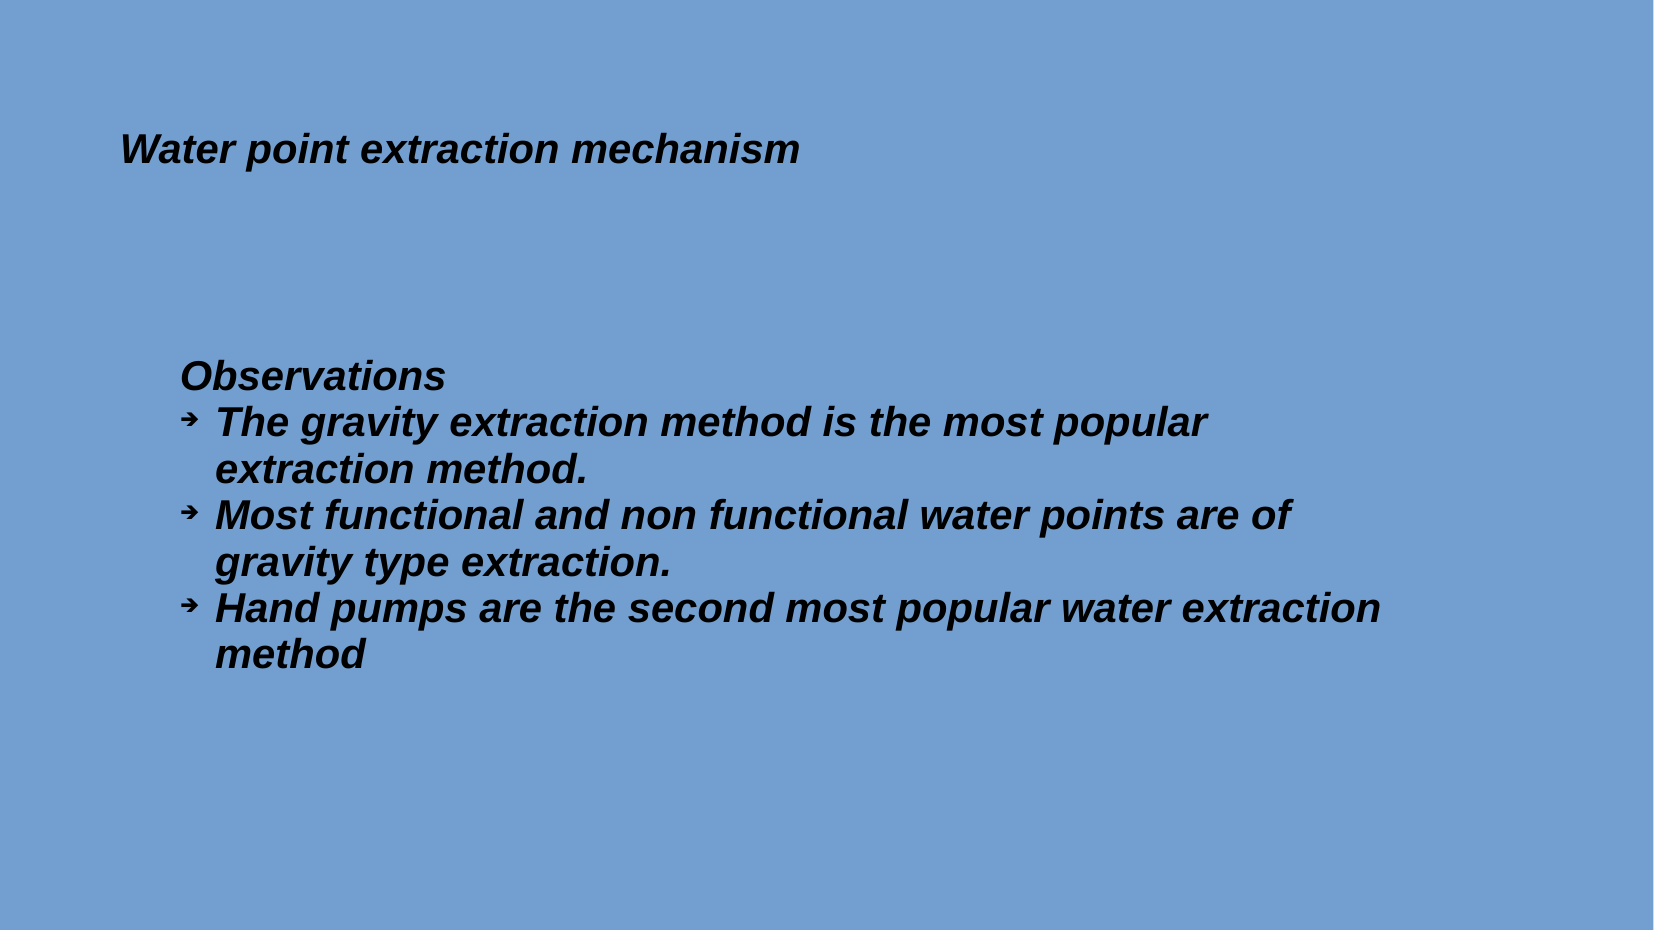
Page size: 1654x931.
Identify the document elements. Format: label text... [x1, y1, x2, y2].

text_box Observations The gravity extraction method is the most popular extraction method. Most functional and non functional water points are of gravity type extraction. Hand pumps are the second most popular water extraction method [165, 345, 1426, 686]
text_box Water point extraction mechanism [105, 118, 1186, 181]
